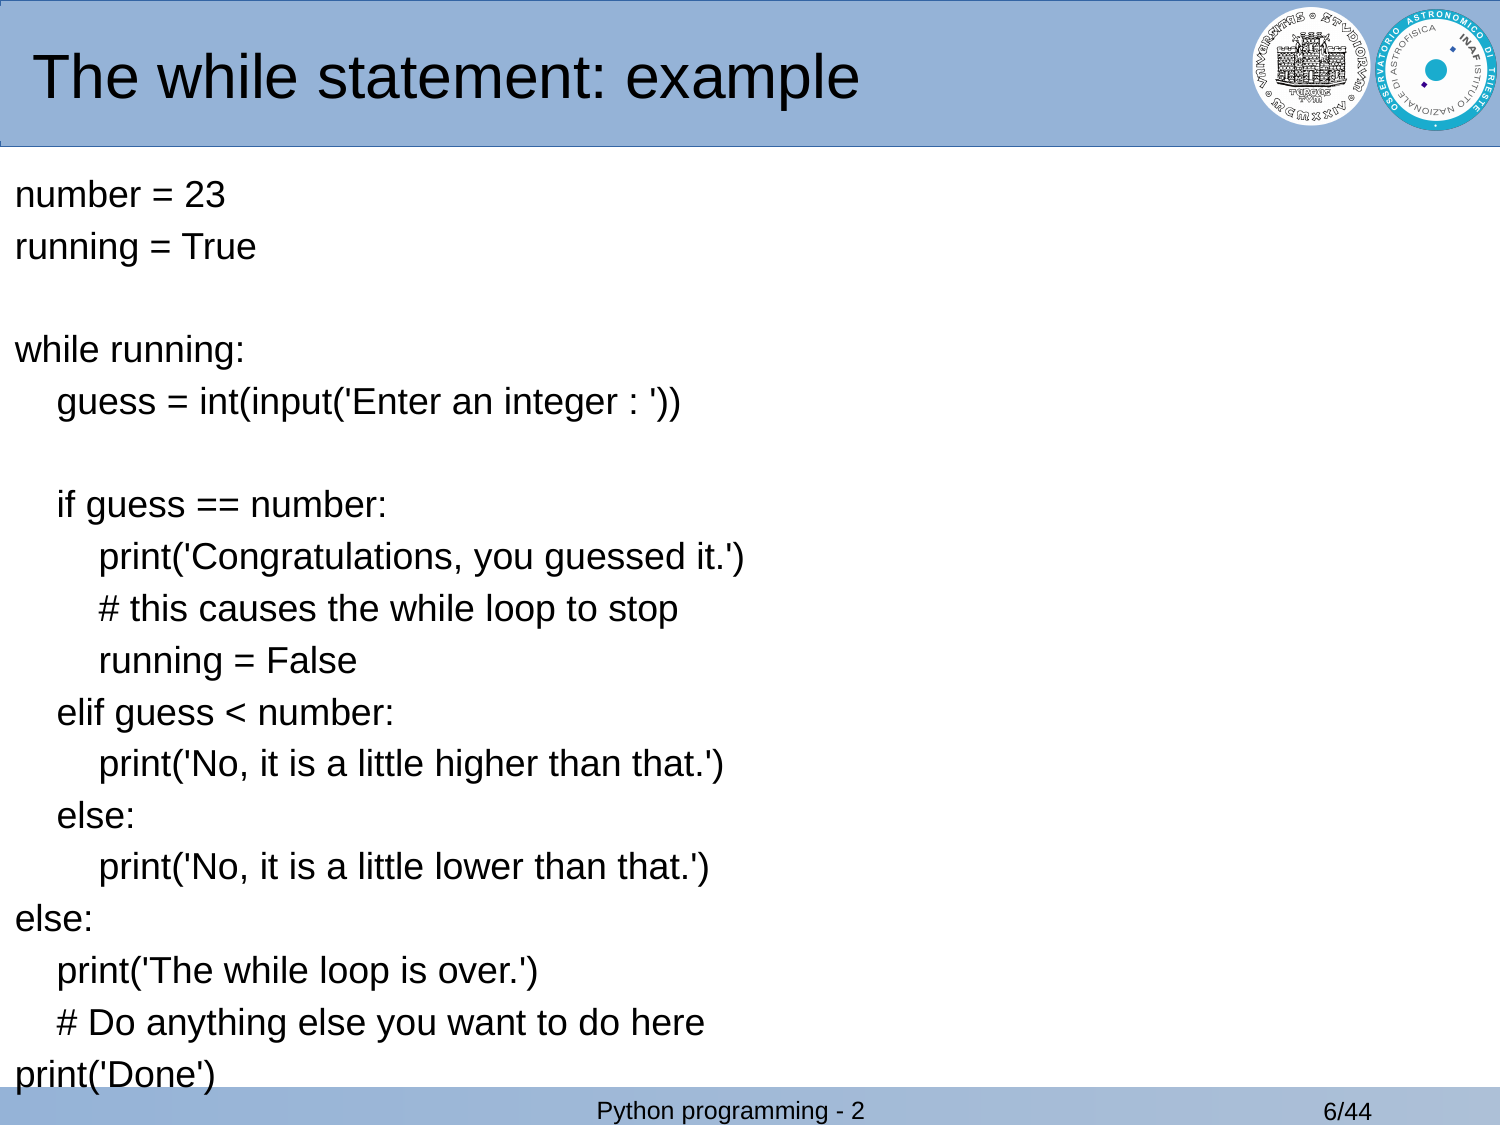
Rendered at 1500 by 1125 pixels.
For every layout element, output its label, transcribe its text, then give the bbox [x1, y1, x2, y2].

picture [1253, 0, 1500, 155]
list number = 23 running = True while running: guess = int(input('Enter an integer : ')) if guess == number: print('Congratulations, you guessed it.') # this causes the while loop to stop running = False elif guess < number: print('No, it is a little higher than that.') else: print('No, it is a little lower than that.') else: print('The while loop is over.') # Do anything else you want to do here print('Done') [0, 155, 1500, 1012]
text_box The while statement: example [0, 5, 1253, 141]
